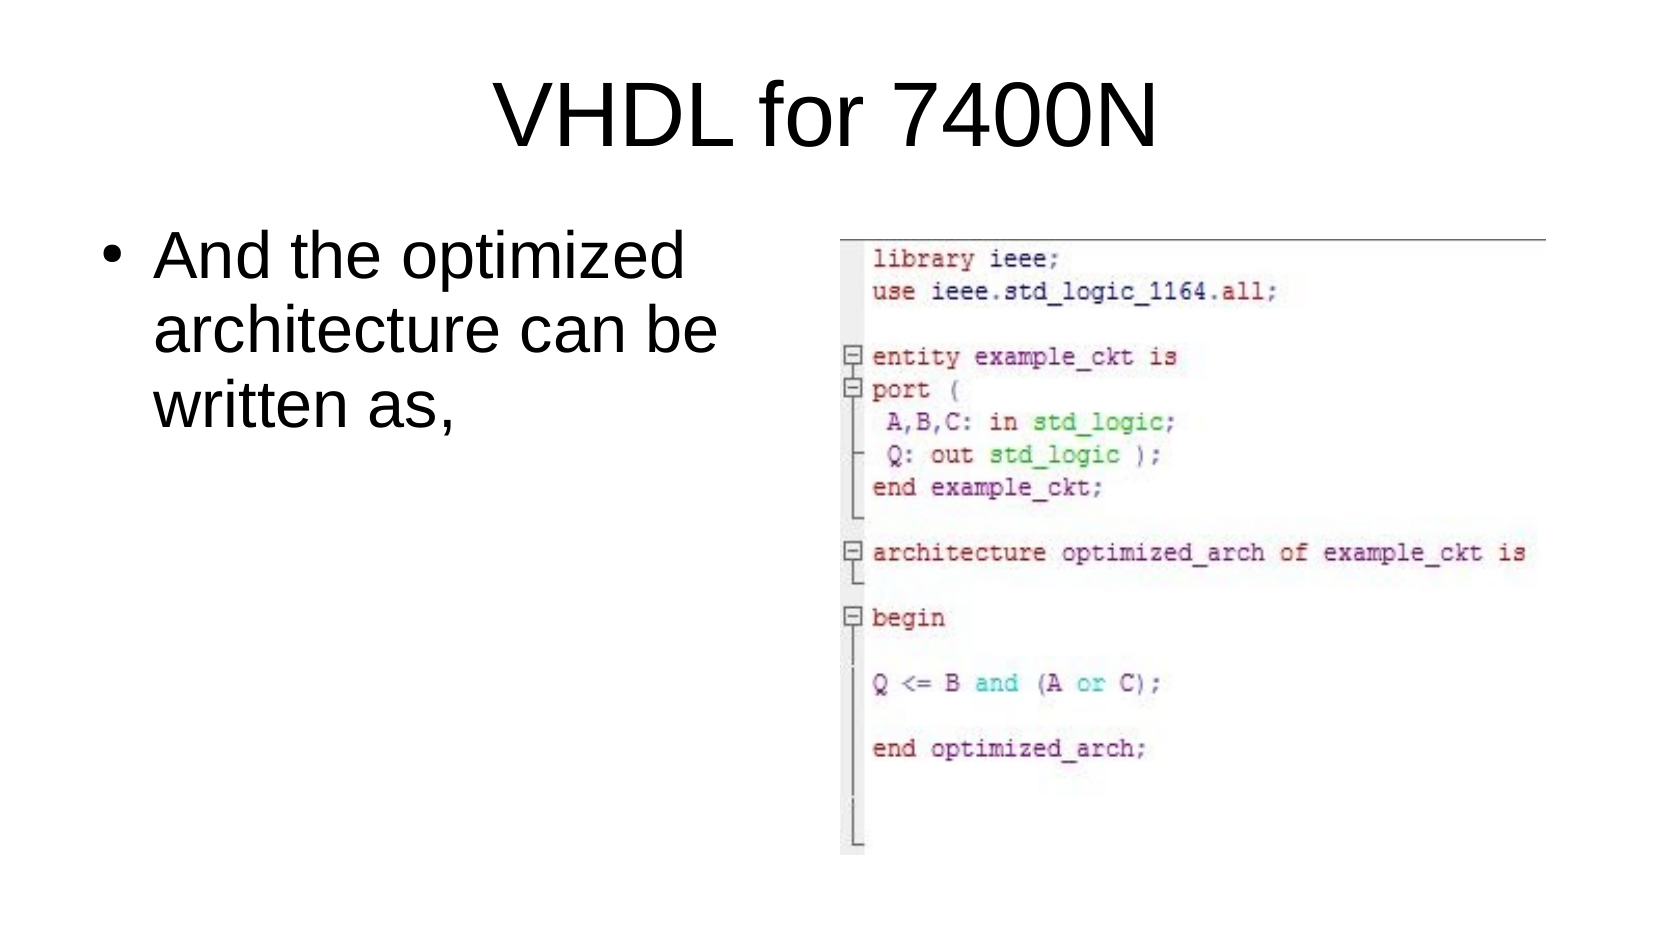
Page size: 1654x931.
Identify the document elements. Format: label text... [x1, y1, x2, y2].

list And the optimized architecture can be written as, [82, 217, 781, 758]
picture [840, 239, 1546, 856]
title VHDL for 7400N [82, 37, 1571, 193]
